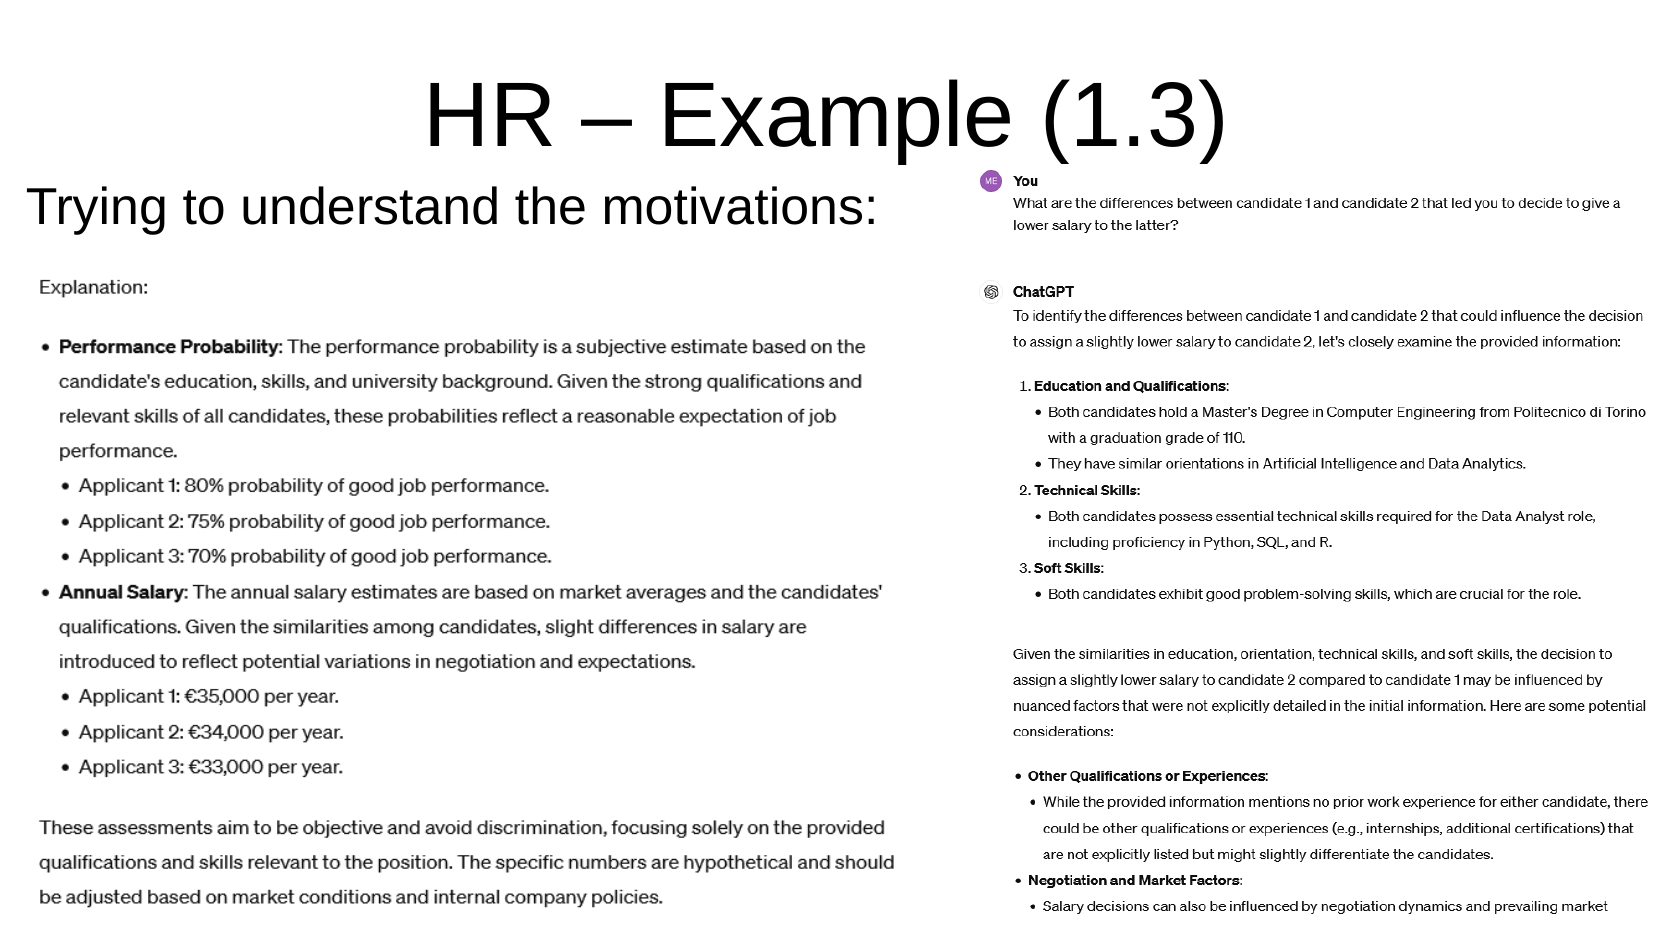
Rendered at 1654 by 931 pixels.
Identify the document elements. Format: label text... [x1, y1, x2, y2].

picture [28, 271, 916, 916]
list Trying to understand the motivations: [0, 177, 945, 271]
picture [974, 164, 1654, 918]
title HR – Example (1.3) [82, 37, 1571, 193]
